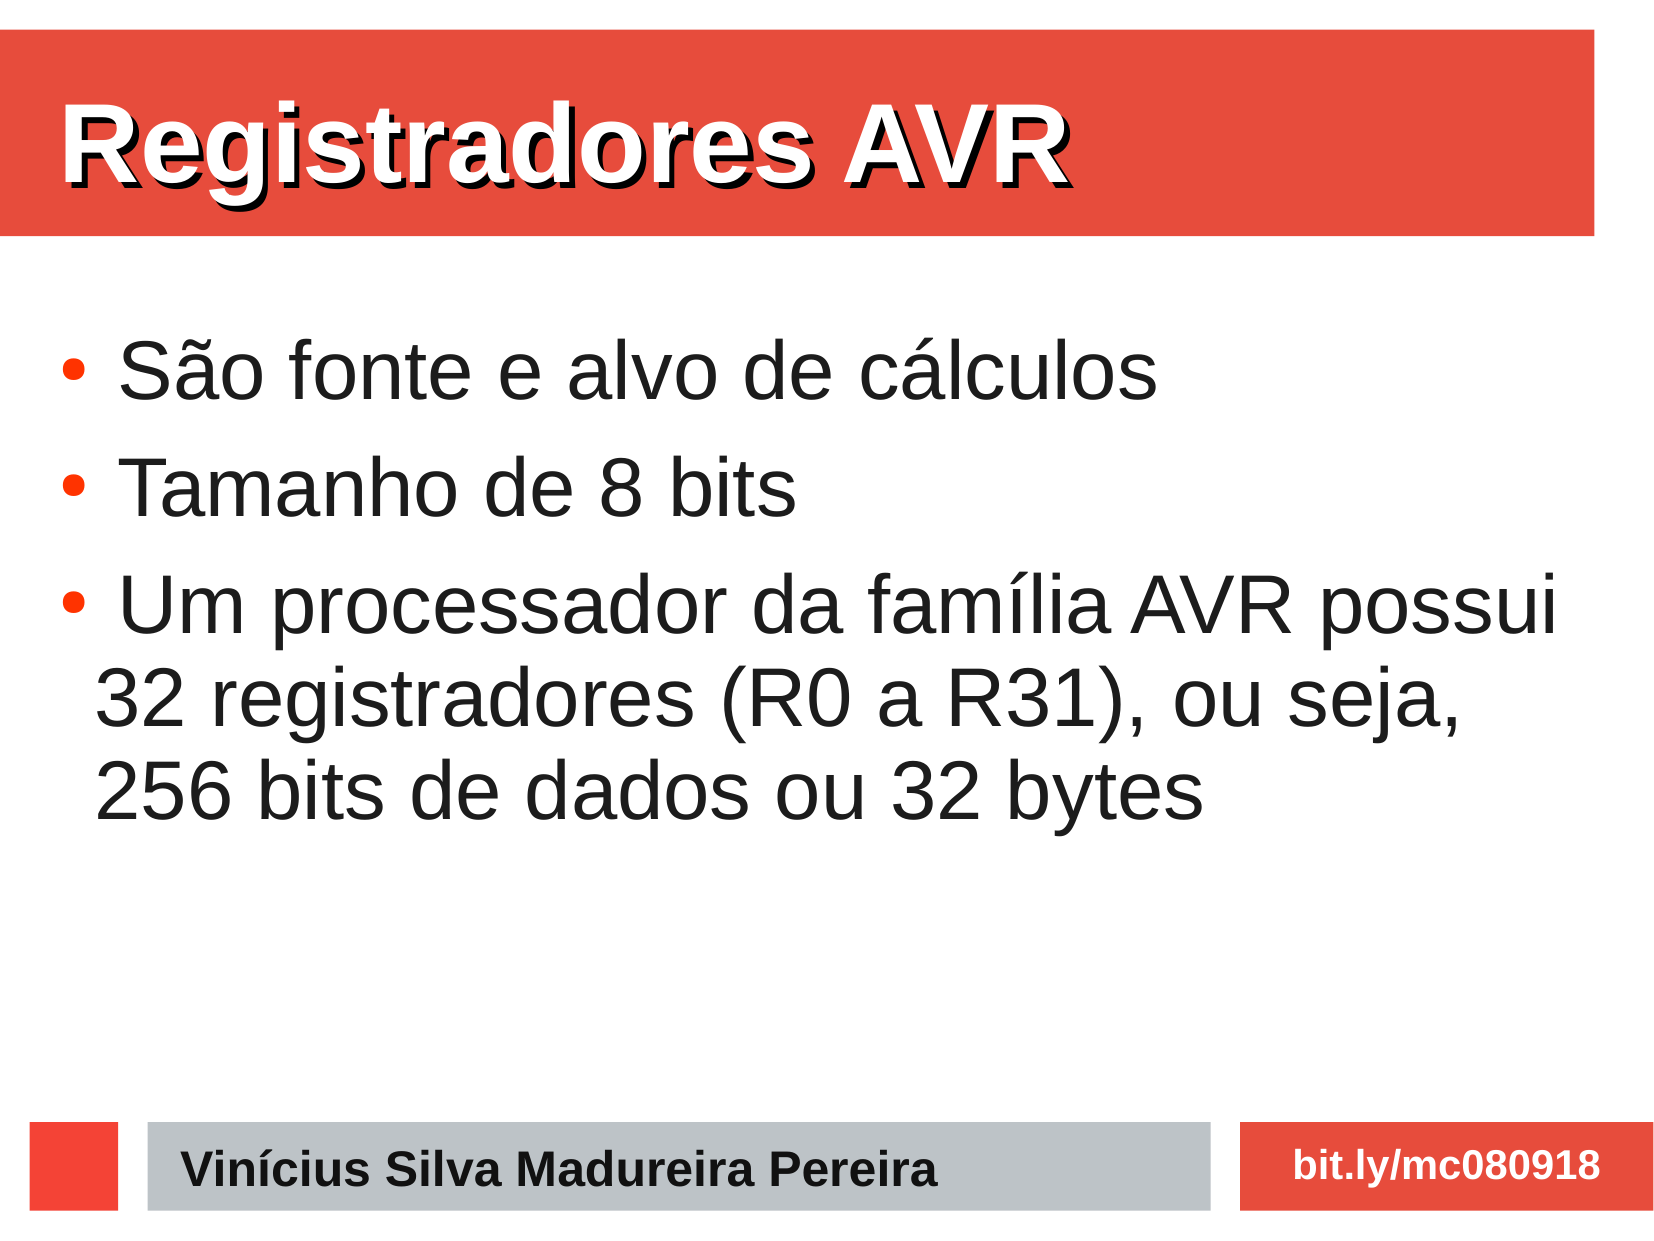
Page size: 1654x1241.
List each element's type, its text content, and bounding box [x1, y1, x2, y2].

text_box bit.ly/mc080918 [1228, 1133, 1654, 1205]
text_box Vinícius Silva Madureira Pereira [165, 1133, 1170, 1205]
title Registradores AVR [59, 59, 1595, 207]
list São fonte e alvo de cálculos Tamanho de 8 bits Um processador da família AVR possui 32 registradores (R0 a R31), ou seja, 256 bits de dados ou 32 bytes [59, 324, 1565, 1093]
